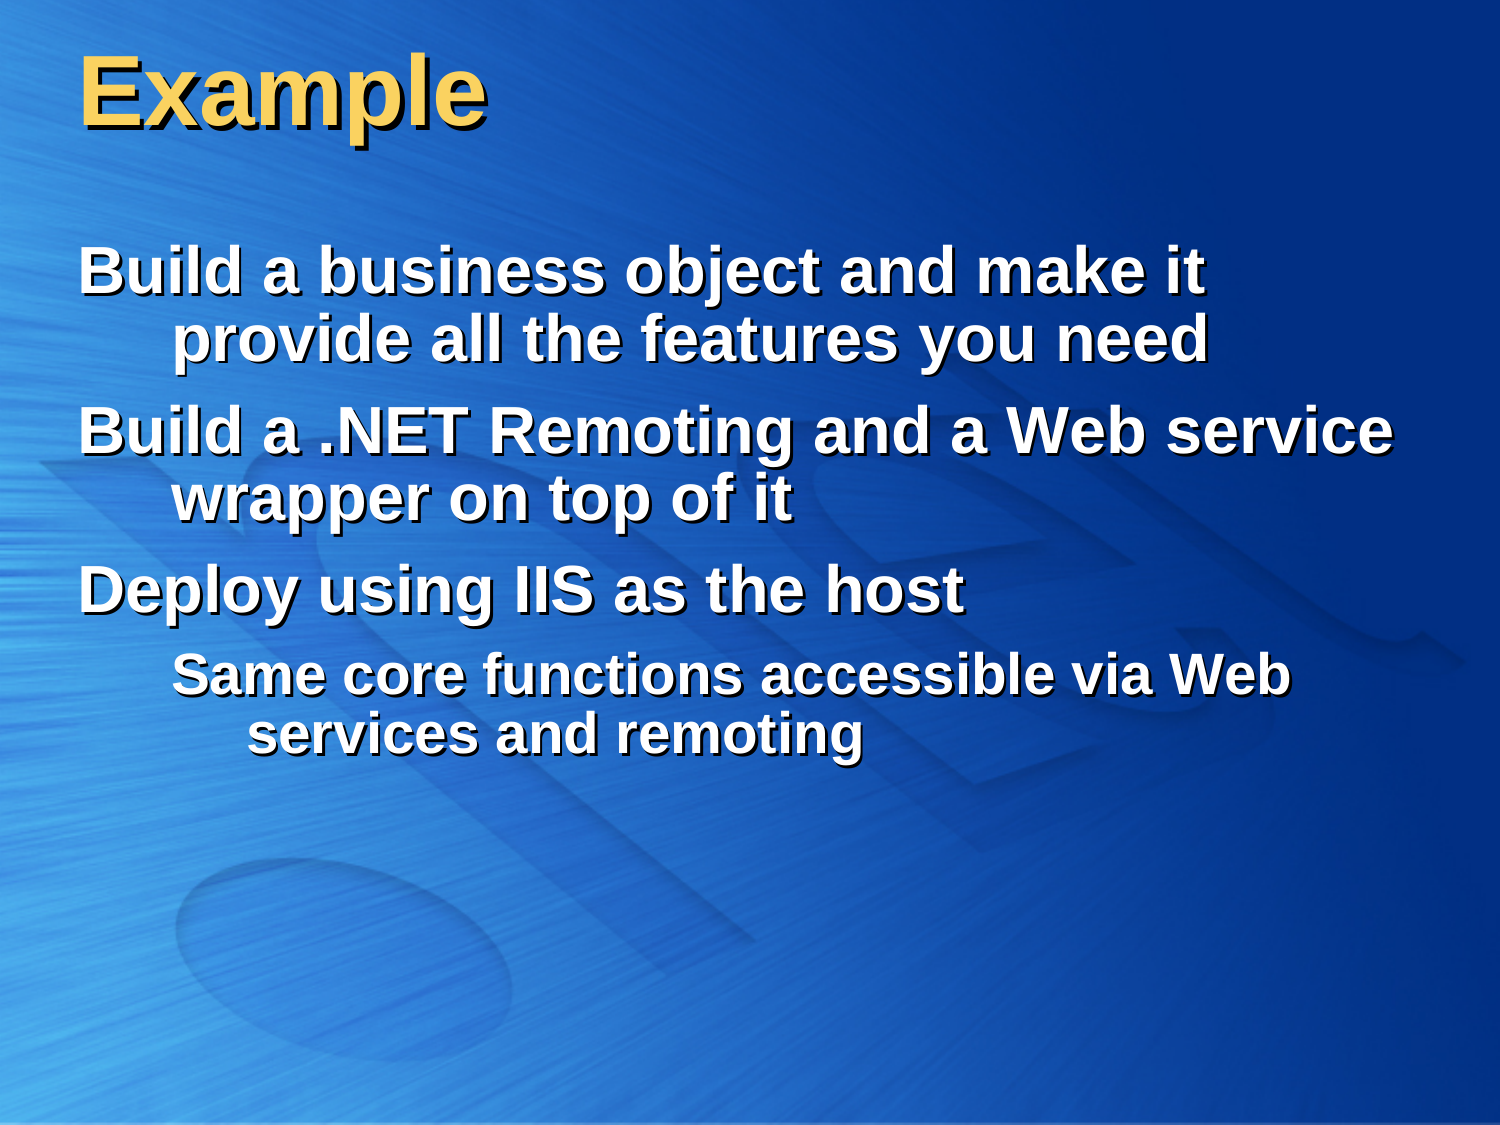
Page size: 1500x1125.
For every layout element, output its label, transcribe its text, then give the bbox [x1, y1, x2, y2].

list Build a business object and make it provide all the features you need Build a .NET Remoting and a Web service wrapper on top of it Deploy using IIS as the host Same core functions accessible via Web services and remoting [62, 232, 1470, 802]
title Example [62, 37, 1469, 165]
picture [0, 0, 1500, 1125]
